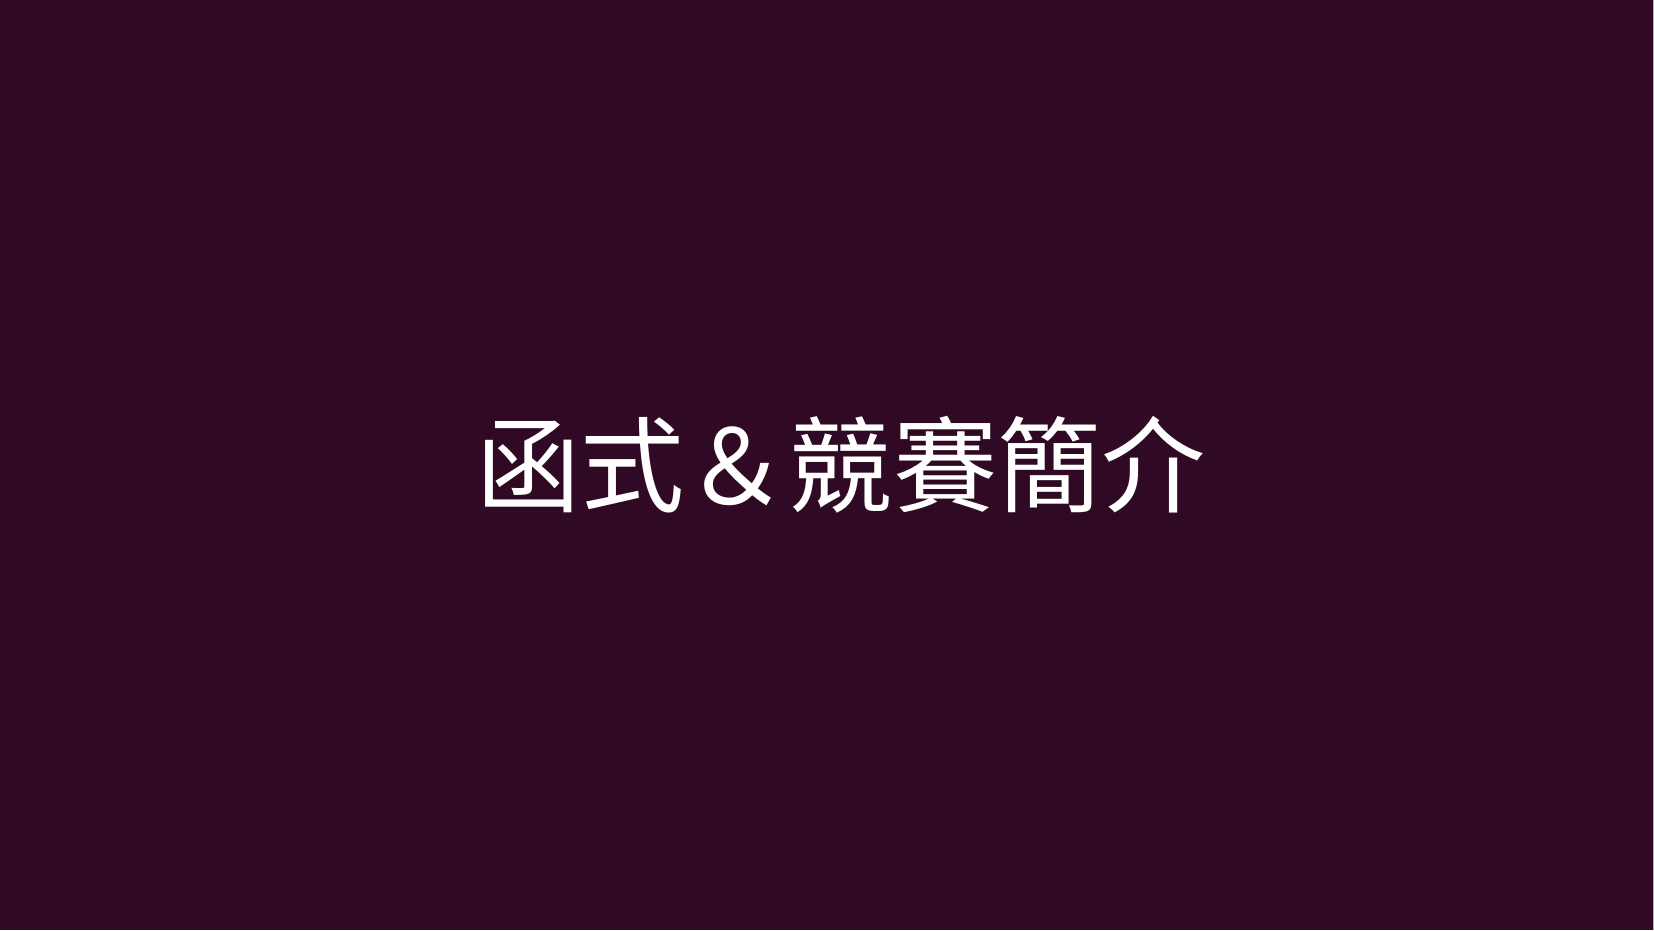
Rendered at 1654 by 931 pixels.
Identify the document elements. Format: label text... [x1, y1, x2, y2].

text_box 函式＆競賽簡介 [408, 300, 1246, 618]
